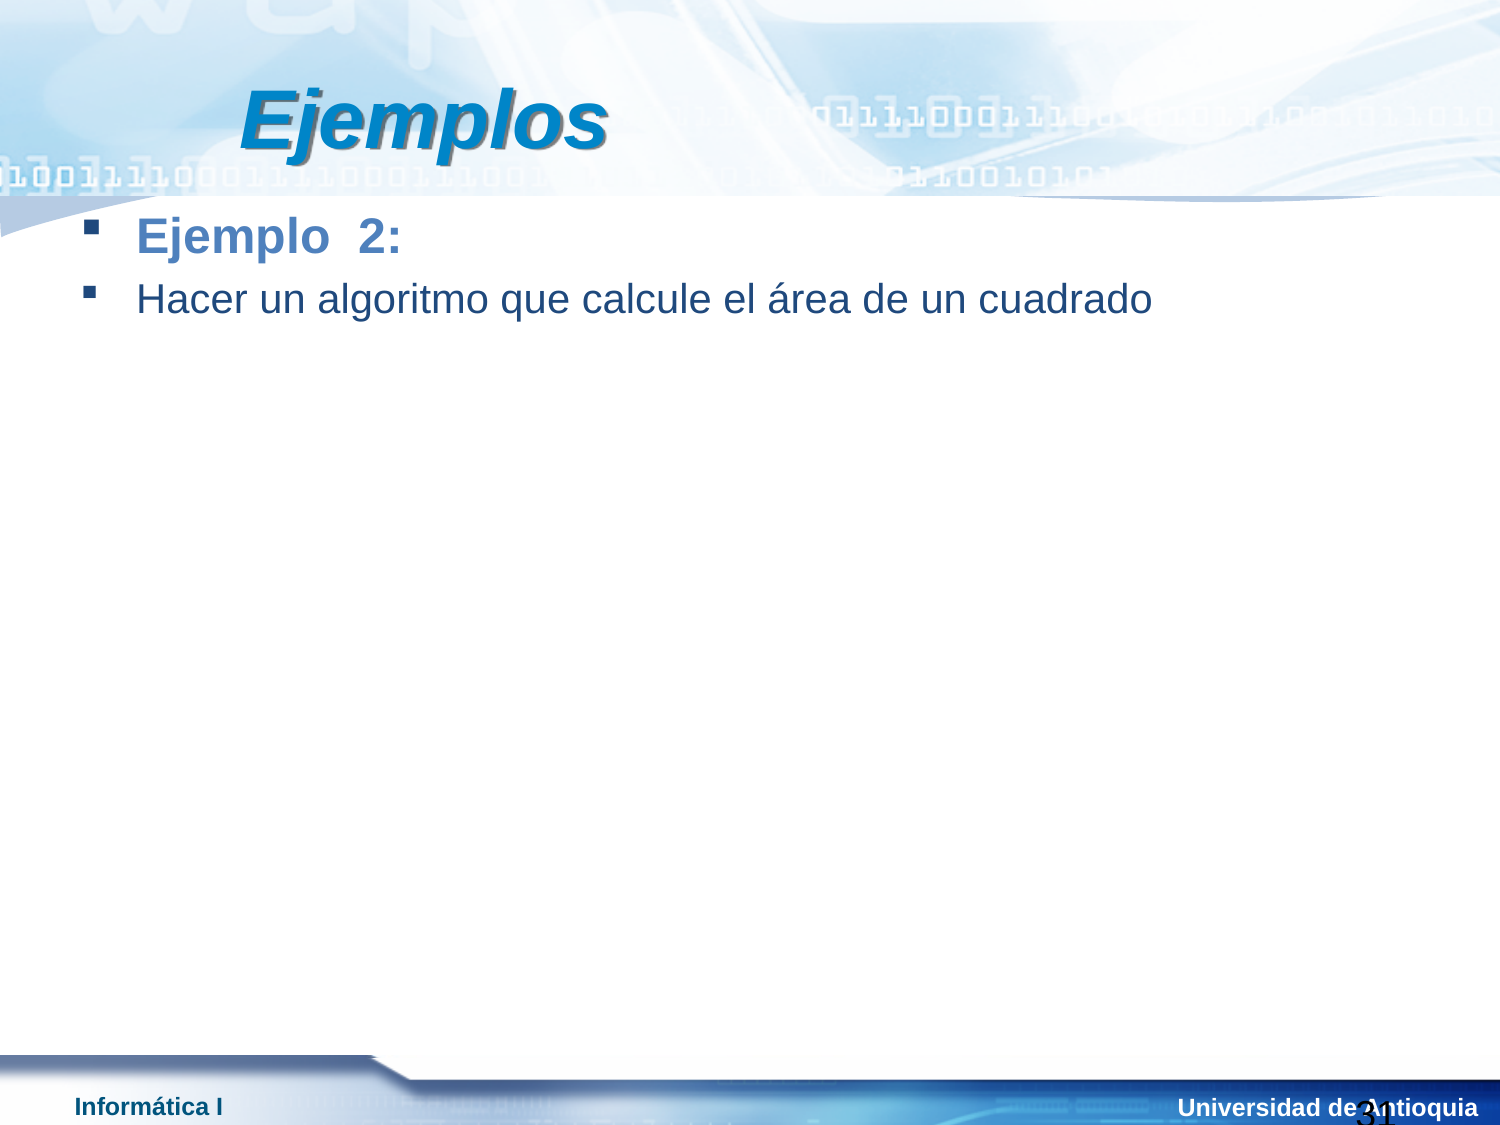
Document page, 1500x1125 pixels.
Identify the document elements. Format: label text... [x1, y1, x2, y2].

list Ejemplo 2: Hacer un algoritmo que calcule el área de un cuadrado [64, 196, 1415, 1007]
picture [1332, 1105, 1337, 1114]
slide_number <número> [1340, 1082, 1500, 1125]
title Ejemplos [224, 57, 1438, 150]
picture [0, 0, 1500, 196]
picture [0, 1055, 1500, 1125]
